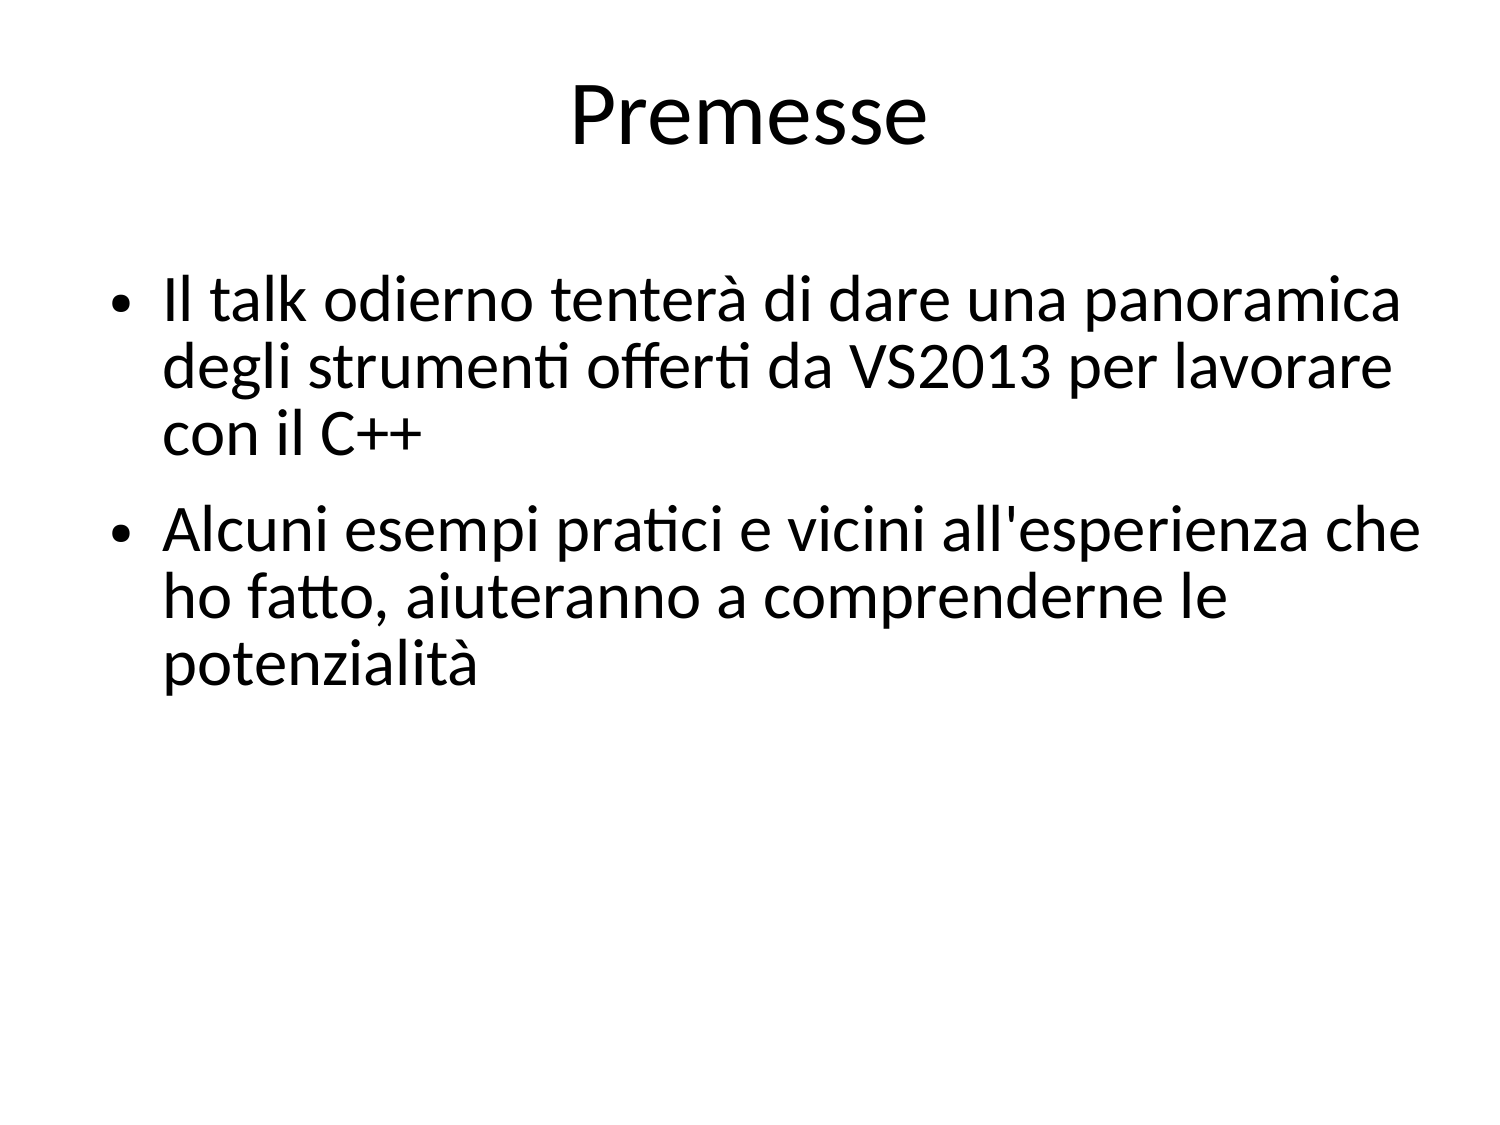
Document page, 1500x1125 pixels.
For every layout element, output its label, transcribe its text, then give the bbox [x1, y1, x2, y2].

text_box Il talk odierno tenterà di dare una panoramica degli strumenti offerti da VS2013 per lavorare con il C++ Alcuni esempi pratici e vicini all'esperienza che ho fatto, aiuteranno a comprenderne le potenzialità [91, 271, 1453, 791]
title Premesse [75, 45, 1425, 233]
